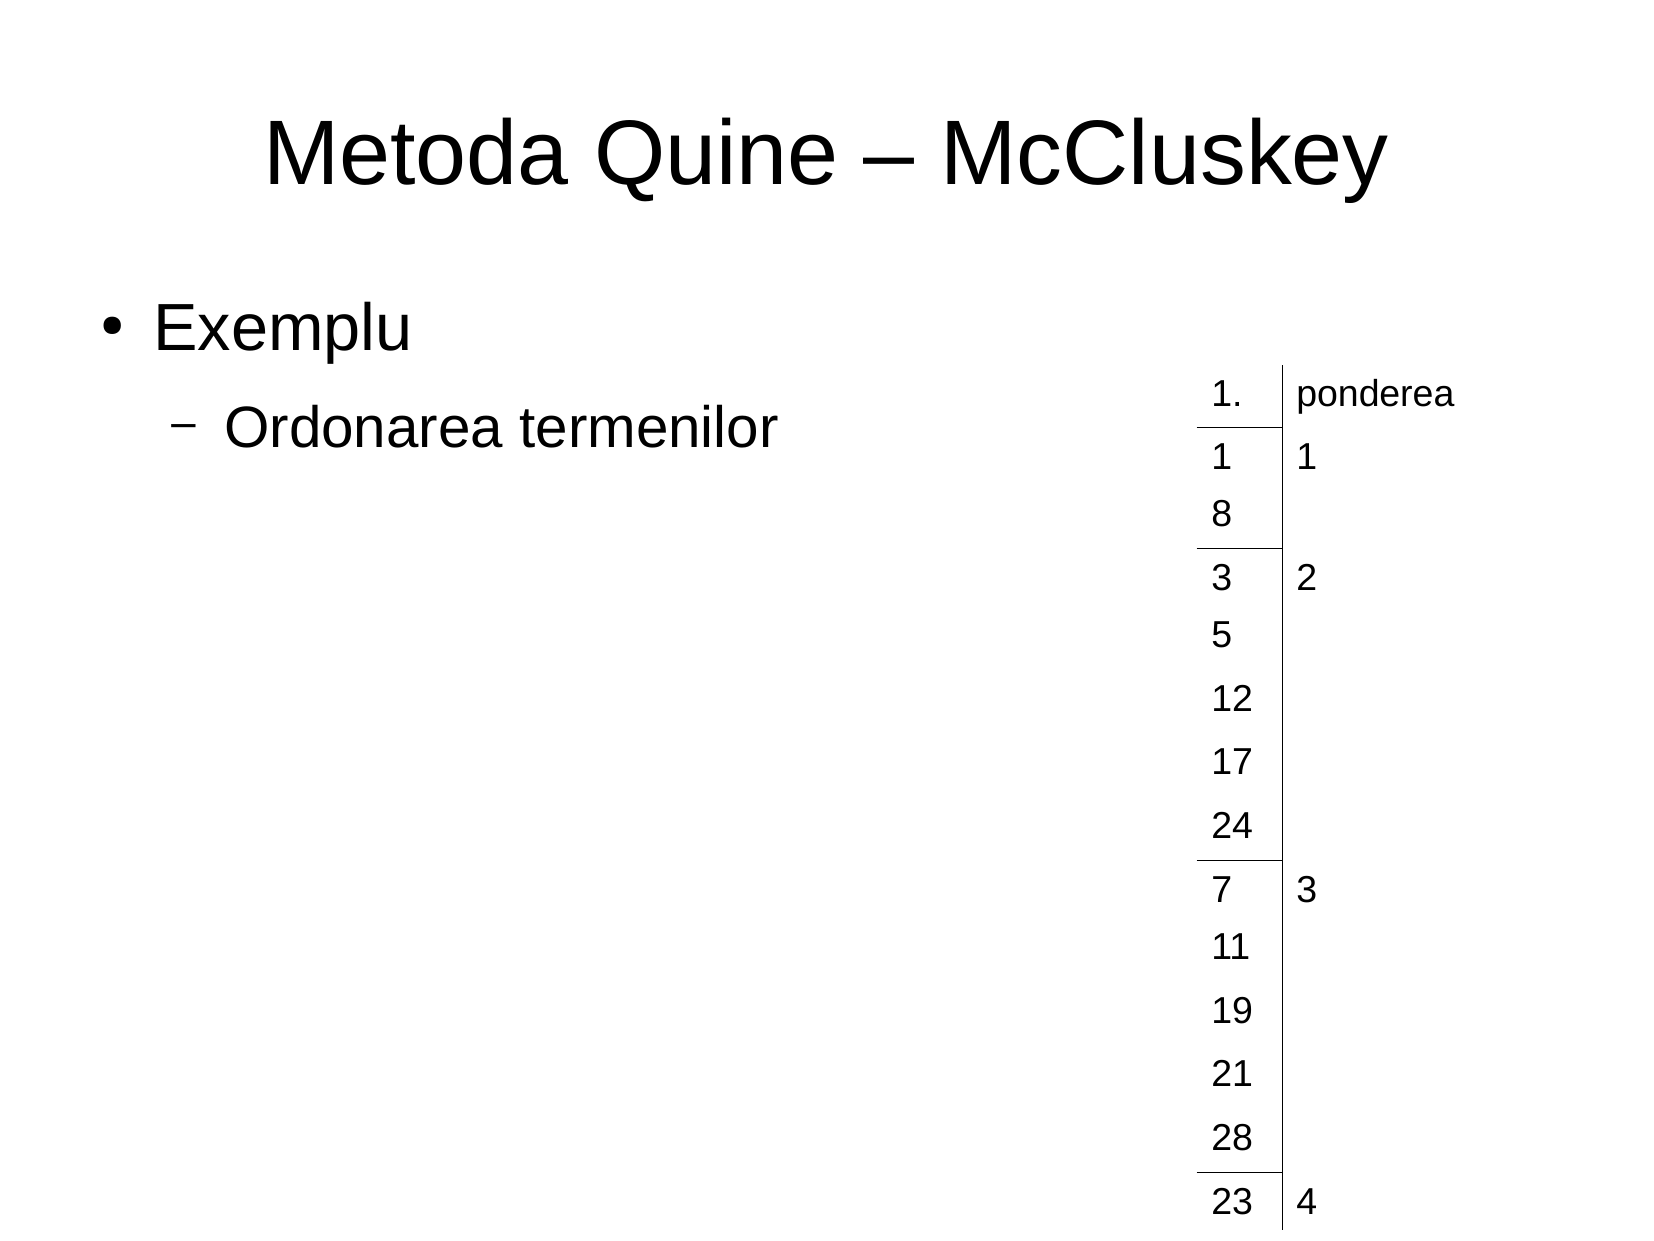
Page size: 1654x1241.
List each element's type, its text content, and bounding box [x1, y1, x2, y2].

table_cell 21 [1197, 1045, 1282, 1109]
table_cell 7 [1197, 861, 1282, 918]
table_cell 24 [1197, 797, 1282, 860]
table_cell 8 [1197, 485, 1282, 548]
table_cell 2 [1283, 549, 1643, 861]
table_cell 1 [1283, 427, 1643, 549]
table_cell 11 [1197, 918, 1282, 982]
table_cell 28 [1197, 1109, 1282, 1172]
table_cell 3 [1283, 861, 1643, 1173]
table_cell 23 [1197, 1173, 1282, 1230]
list Exemplu Ordonarea termenilor [82, 290, 1051, 1241]
table_cell 3 [1197, 549, 1282, 606]
table_header ponderea [1283, 365, 1643, 427]
table_cell 17 [1197, 733, 1282, 797]
table_cell 19 [1197, 982, 1282, 1045]
table_header 1. [1197, 365, 1282, 427]
table_cell 1 [1197, 428, 1282, 485]
table_cell 4 [1283, 1173, 1643, 1230]
title Metoda Quine – McCluskey [82, 49, 1571, 257]
table_cell 5 [1197, 606, 1282, 670]
table_cell 12 [1197, 670, 1282, 733]
